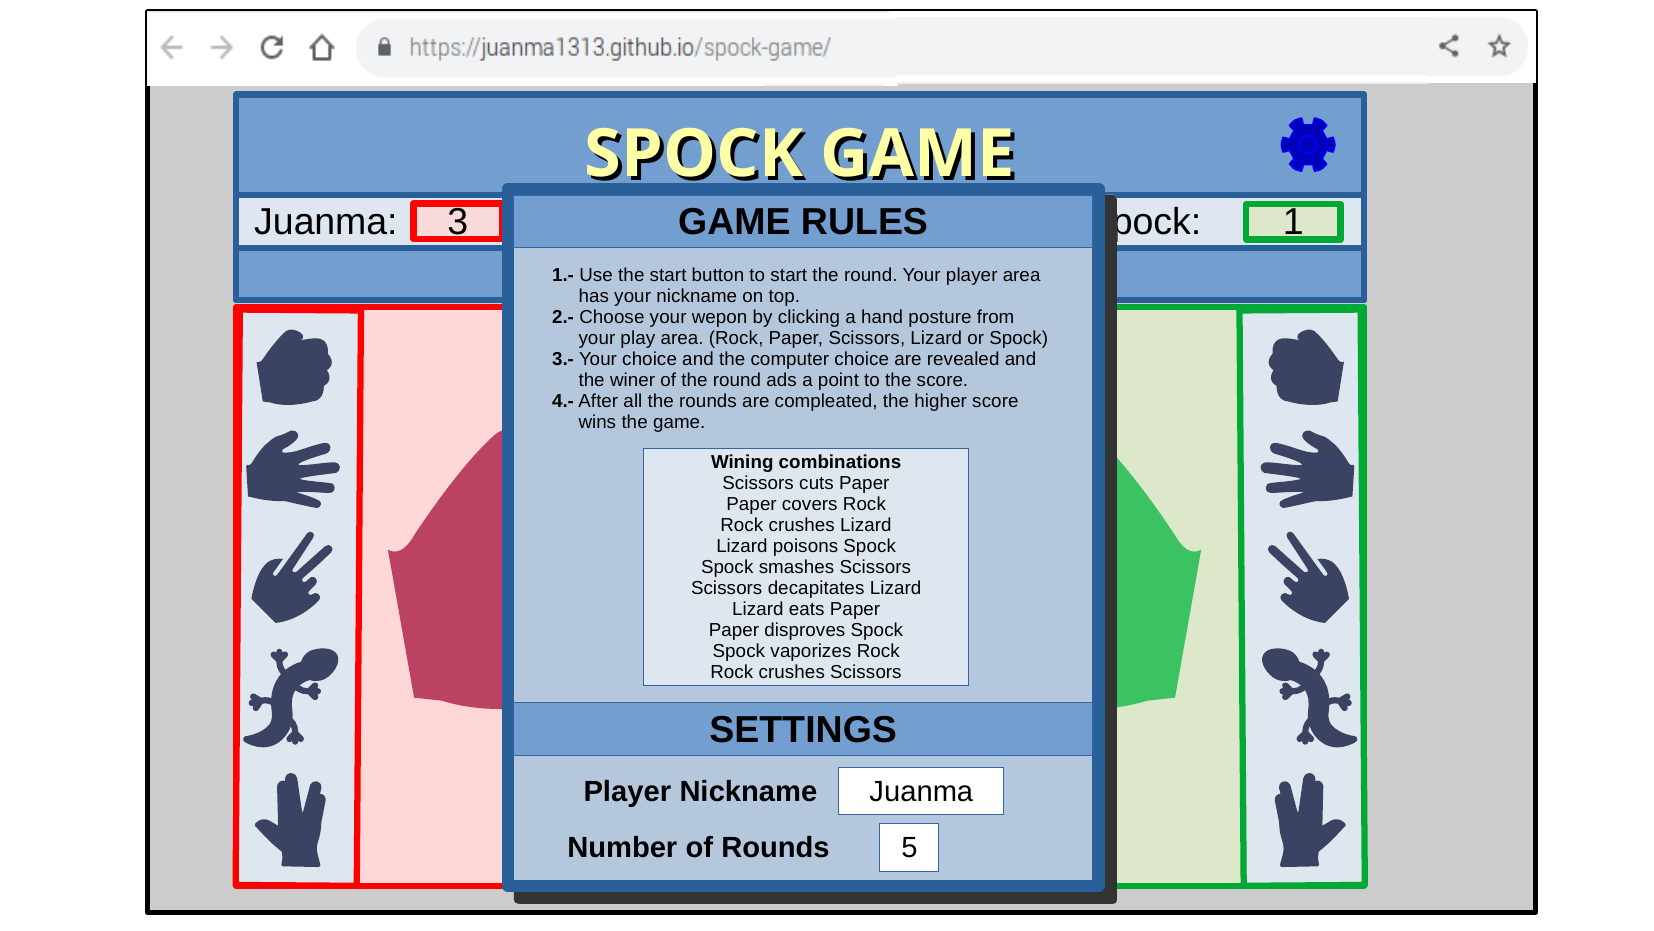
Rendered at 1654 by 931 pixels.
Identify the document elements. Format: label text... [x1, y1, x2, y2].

picture [147, 11, 1536, 86]
text_box 1 [1246, 203, 1341, 240]
text_box Spock: [1099, 194, 1365, 247]
picture [1275, 112, 1341, 178]
picture [1266, 530, 1351, 626]
text_box [147, 83, 1536, 913]
picture [250, 530, 334, 626]
text_box SPOCK GAME [236, 94, 1365, 194]
picture [1259, 428, 1357, 510]
text_box Wining combinations Scissors cuts Paper Paper covers Rock Rock crushes Lizard Lizard poisons Spock Spock smashes Scissors Scissors decapitates Lizard Lizard eats Paper Paper disproves Spock Spock vaporizes Rock Rock crushes Scissors [643, 448, 969, 686]
text_box 5 [879, 823, 939, 872]
picture [1267, 328, 1347, 408]
text_box SETTINGS [513, 702, 1093, 756]
text_box Number of Rounds [537, 823, 845, 872]
picture [1272, 770, 1349, 869]
text_box Juanma [838, 767, 1004, 815]
picture [1260, 646, 1359, 750]
text_box Juanma: [236, 194, 507, 247]
text_box a [235, 309, 361, 886]
text_box Player Nickname [566, 767, 833, 815]
picture [1099, 423, 1212, 718]
picture [252, 770, 328, 869]
text_box Press Start to Play [1099, 247, 1365, 300]
text_box Press Start to Play [236, 247, 507, 300]
text_box GAME RULES [513, 195, 1093, 248]
text_box 1.- Use the start button to start the round. Your player area has your nickname on top. 2.- Choose your wepon by clicking a hand posture from your play area. (Rock, Paper, Scissors, Lizard or Spock) 3.- Your choice and the computer choice are revealed and the winer of the round ads a point to the score. 4.- After all the rounds are compleated, the higher score wins the game. [537, 259, 1069, 438]
picture [377, 423, 507, 718]
text_box a [1239, 309, 1365, 886]
picture [241, 646, 341, 750]
picture [253, 328, 333, 408]
picture [244, 428, 341, 510]
text_box 3 [413, 203, 502, 239]
